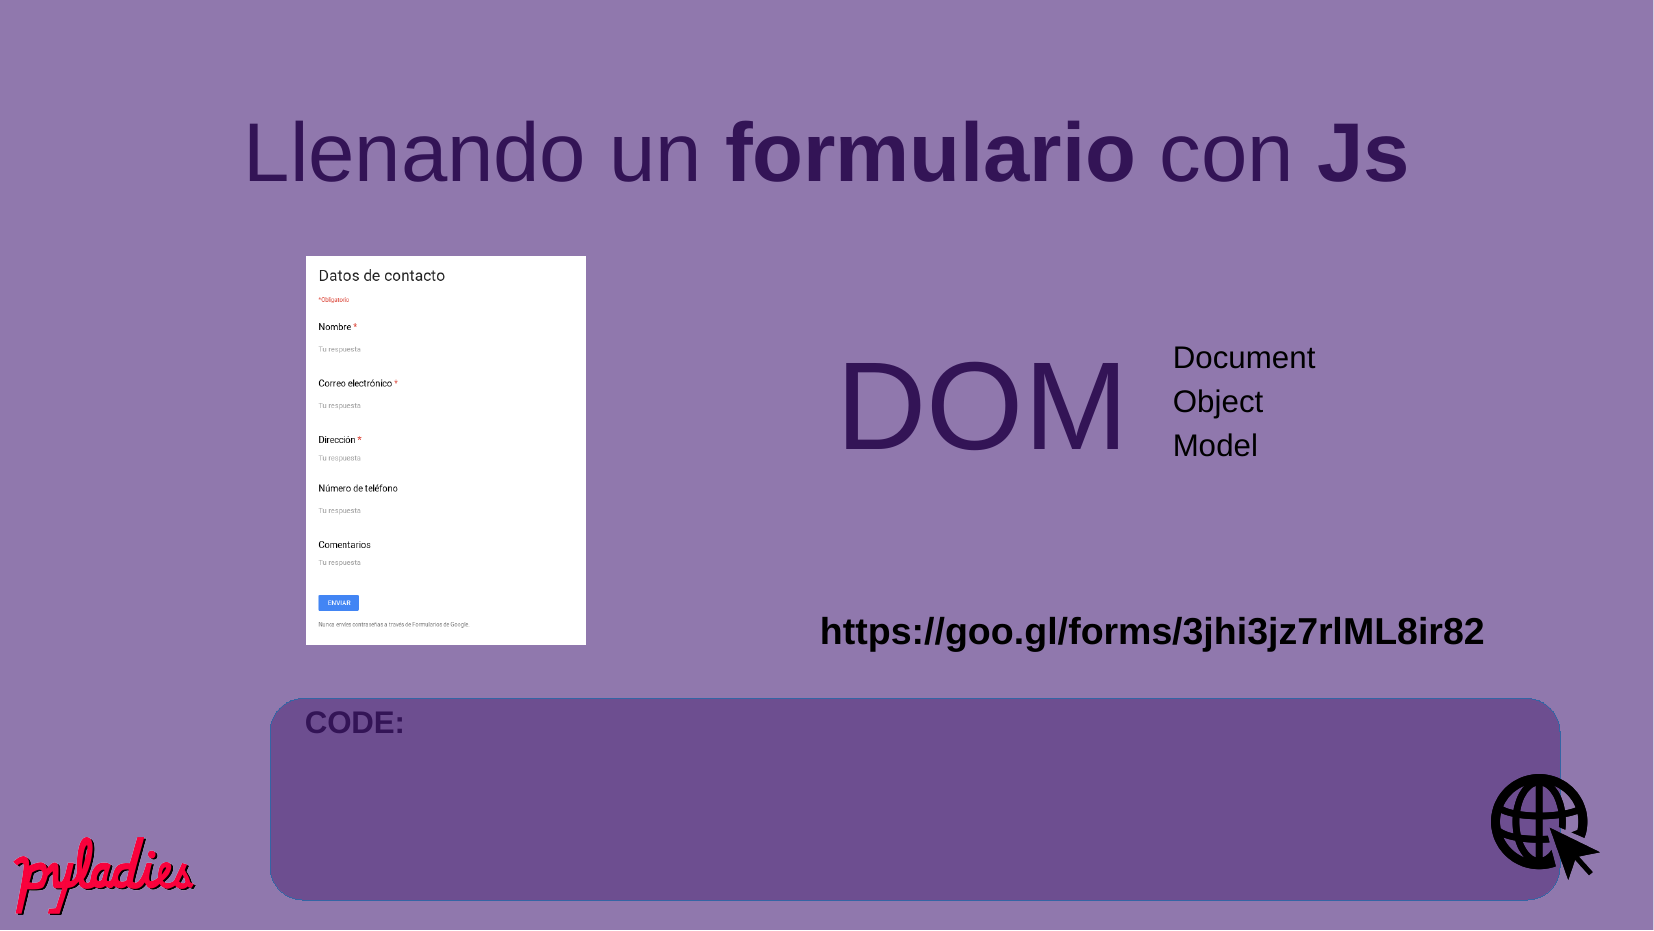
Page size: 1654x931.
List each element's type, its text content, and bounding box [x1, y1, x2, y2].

text_box CODE: [285, 698, 421, 759]
text_box [270, 698, 1561, 901]
text_box Document Object Model [1158, 332, 1411, 470]
picture [1491, 774, 1600, 880]
picture [13, 837, 196, 916]
picture [306, 256, 586, 645]
title DOM [825, 302, 1141, 511]
text_box https://goo.gl/forms/3jhi3jz7rlML8ir82 [805, 603, 1501, 661]
title Llenando un formulario con Js [82, 49, 1571, 257]
